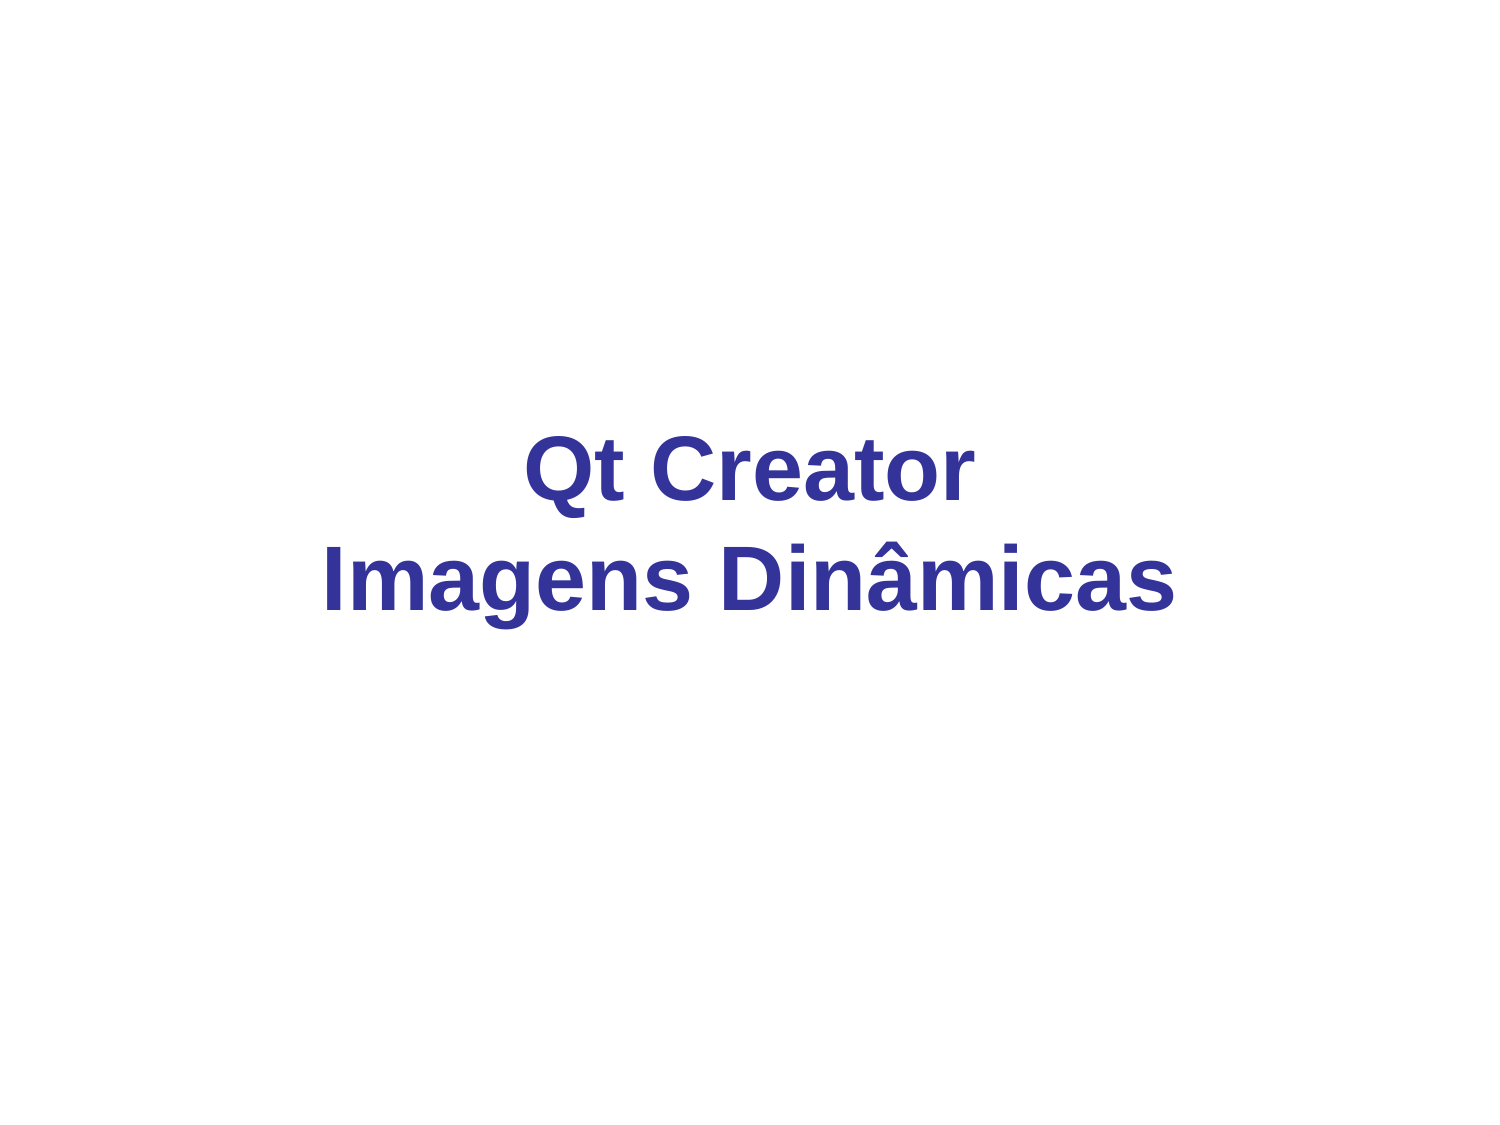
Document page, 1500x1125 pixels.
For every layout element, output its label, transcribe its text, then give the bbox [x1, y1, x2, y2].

title Qt Creator Imagens Dinâmicas [53, 427, 1447, 610]
